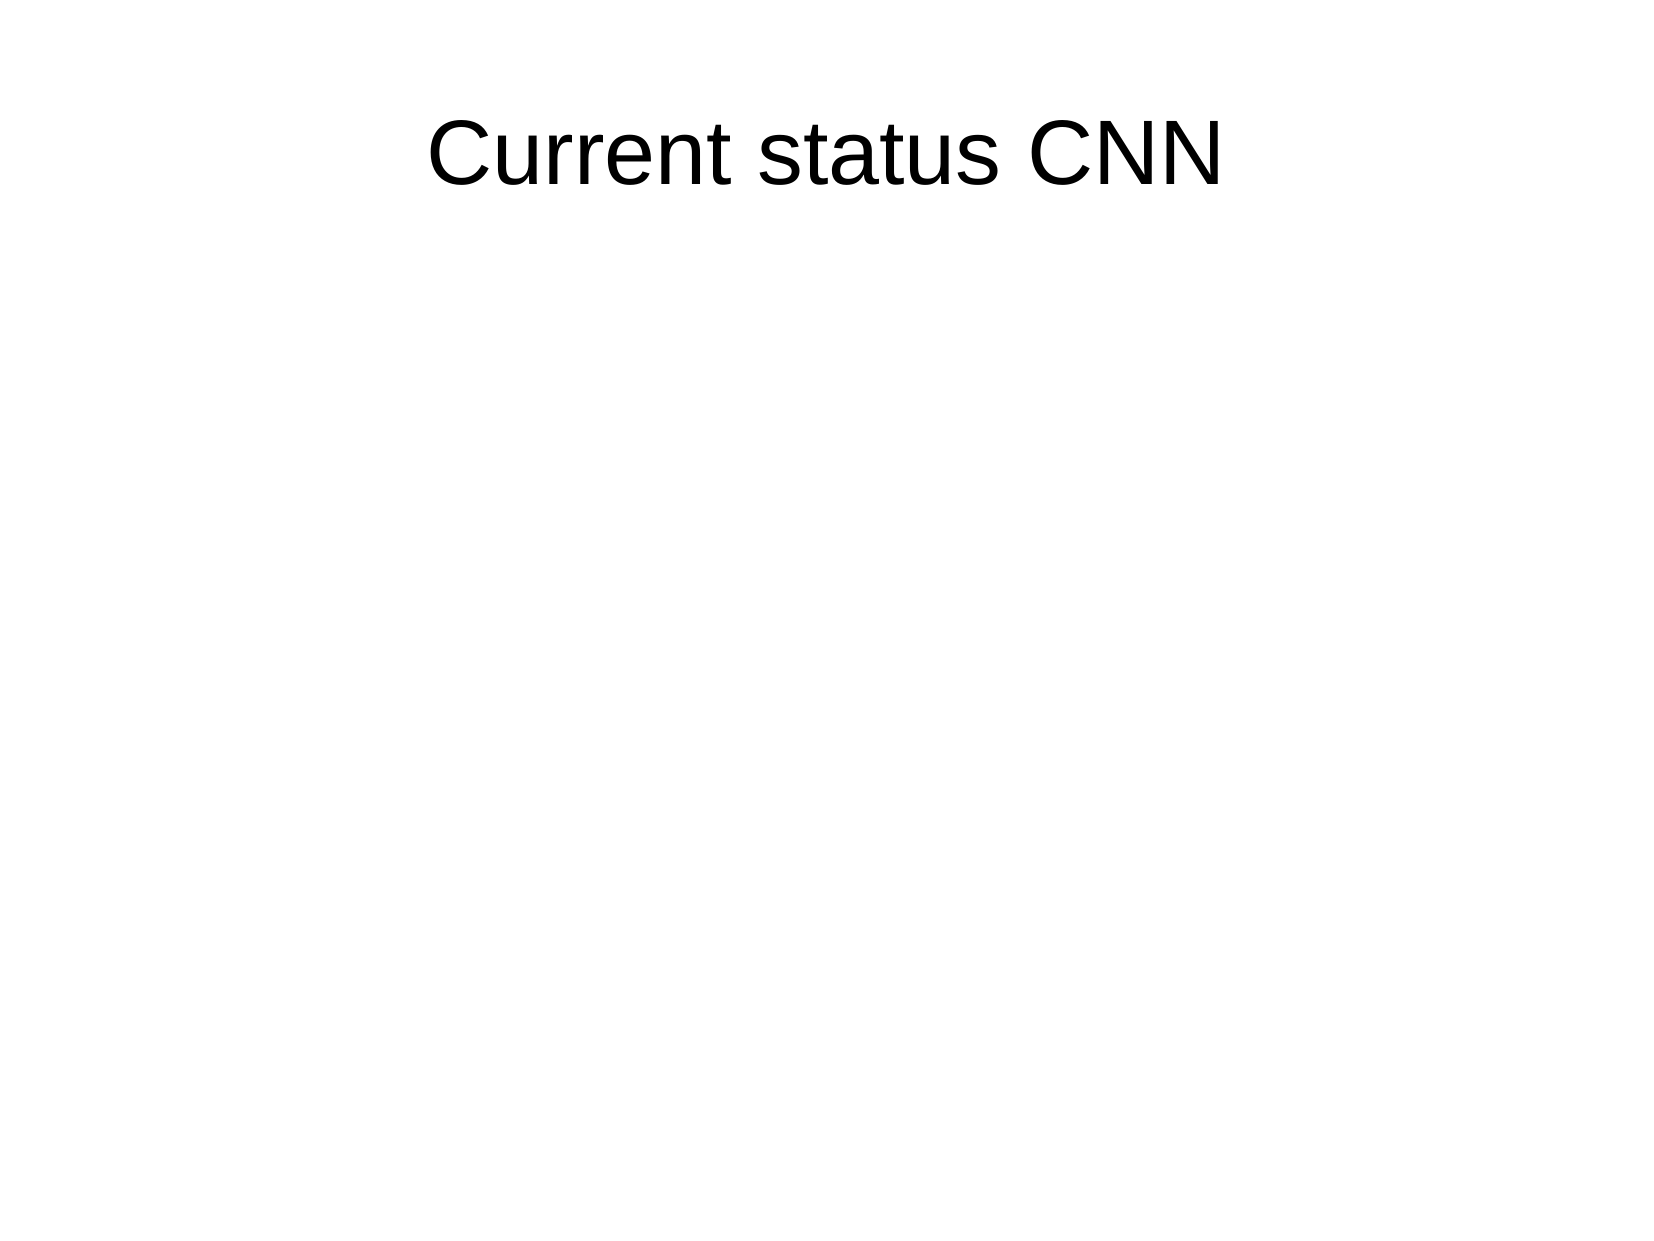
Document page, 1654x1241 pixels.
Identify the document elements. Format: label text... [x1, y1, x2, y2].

title Current status CNN [82, 49, 1571, 257]
